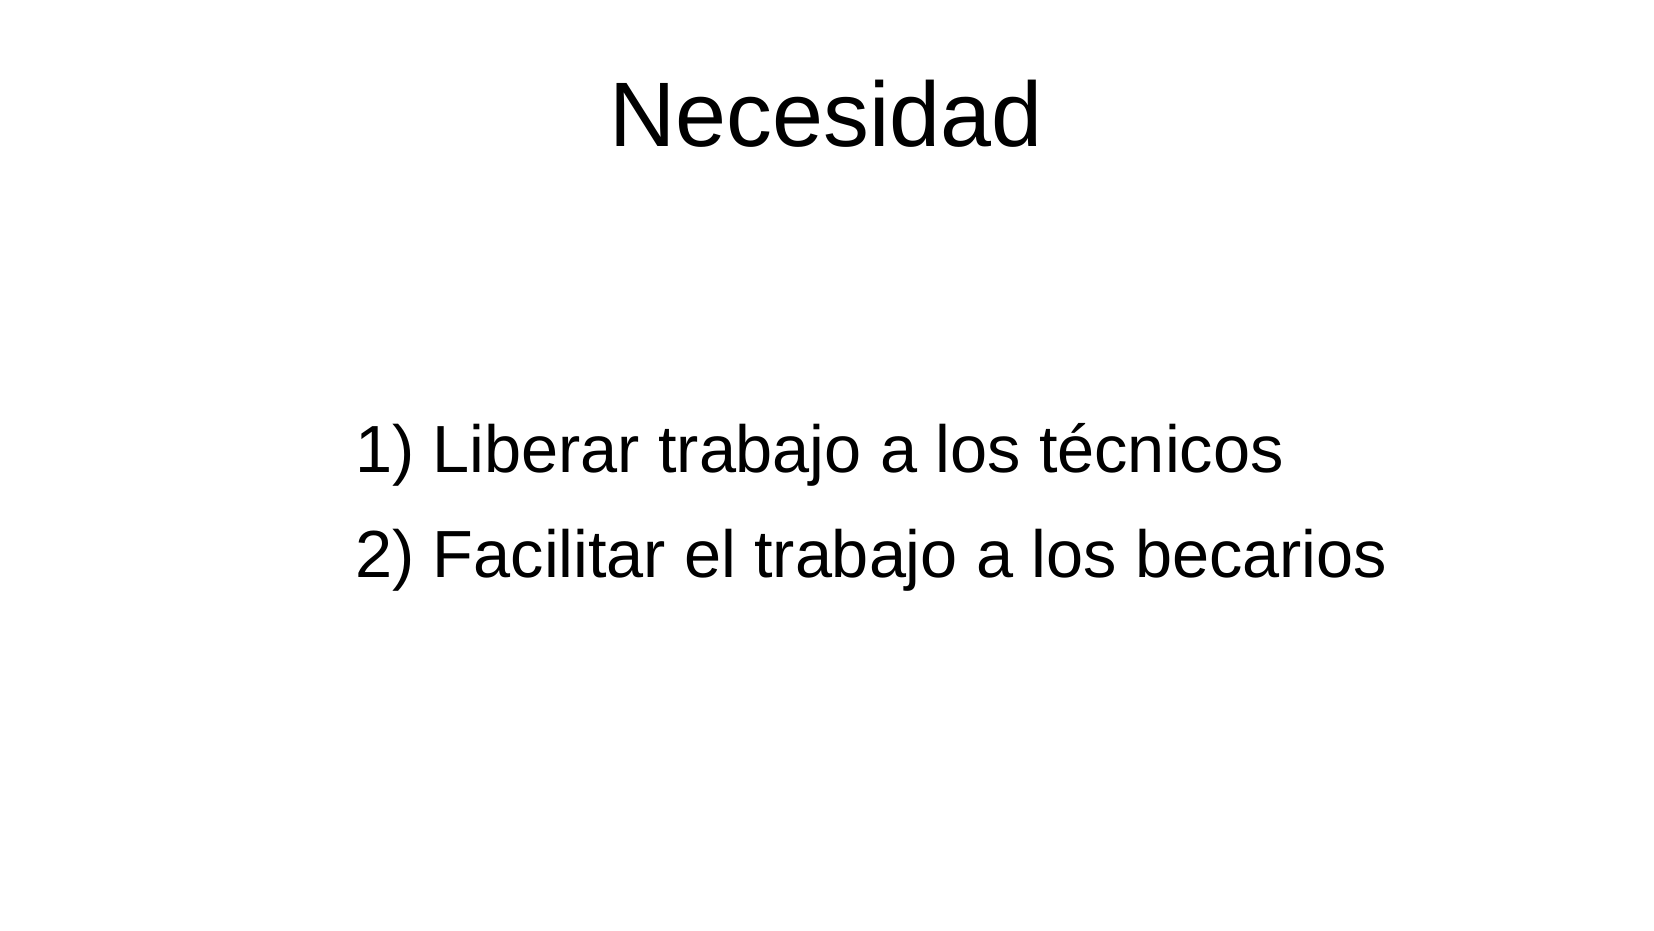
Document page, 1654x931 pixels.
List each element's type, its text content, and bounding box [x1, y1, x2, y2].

list Liberar trabajo a los técnicos Facilitar el trabajo a los becarios [337, 412, 1654, 608]
title Necesidad [82, 37, 1571, 193]
